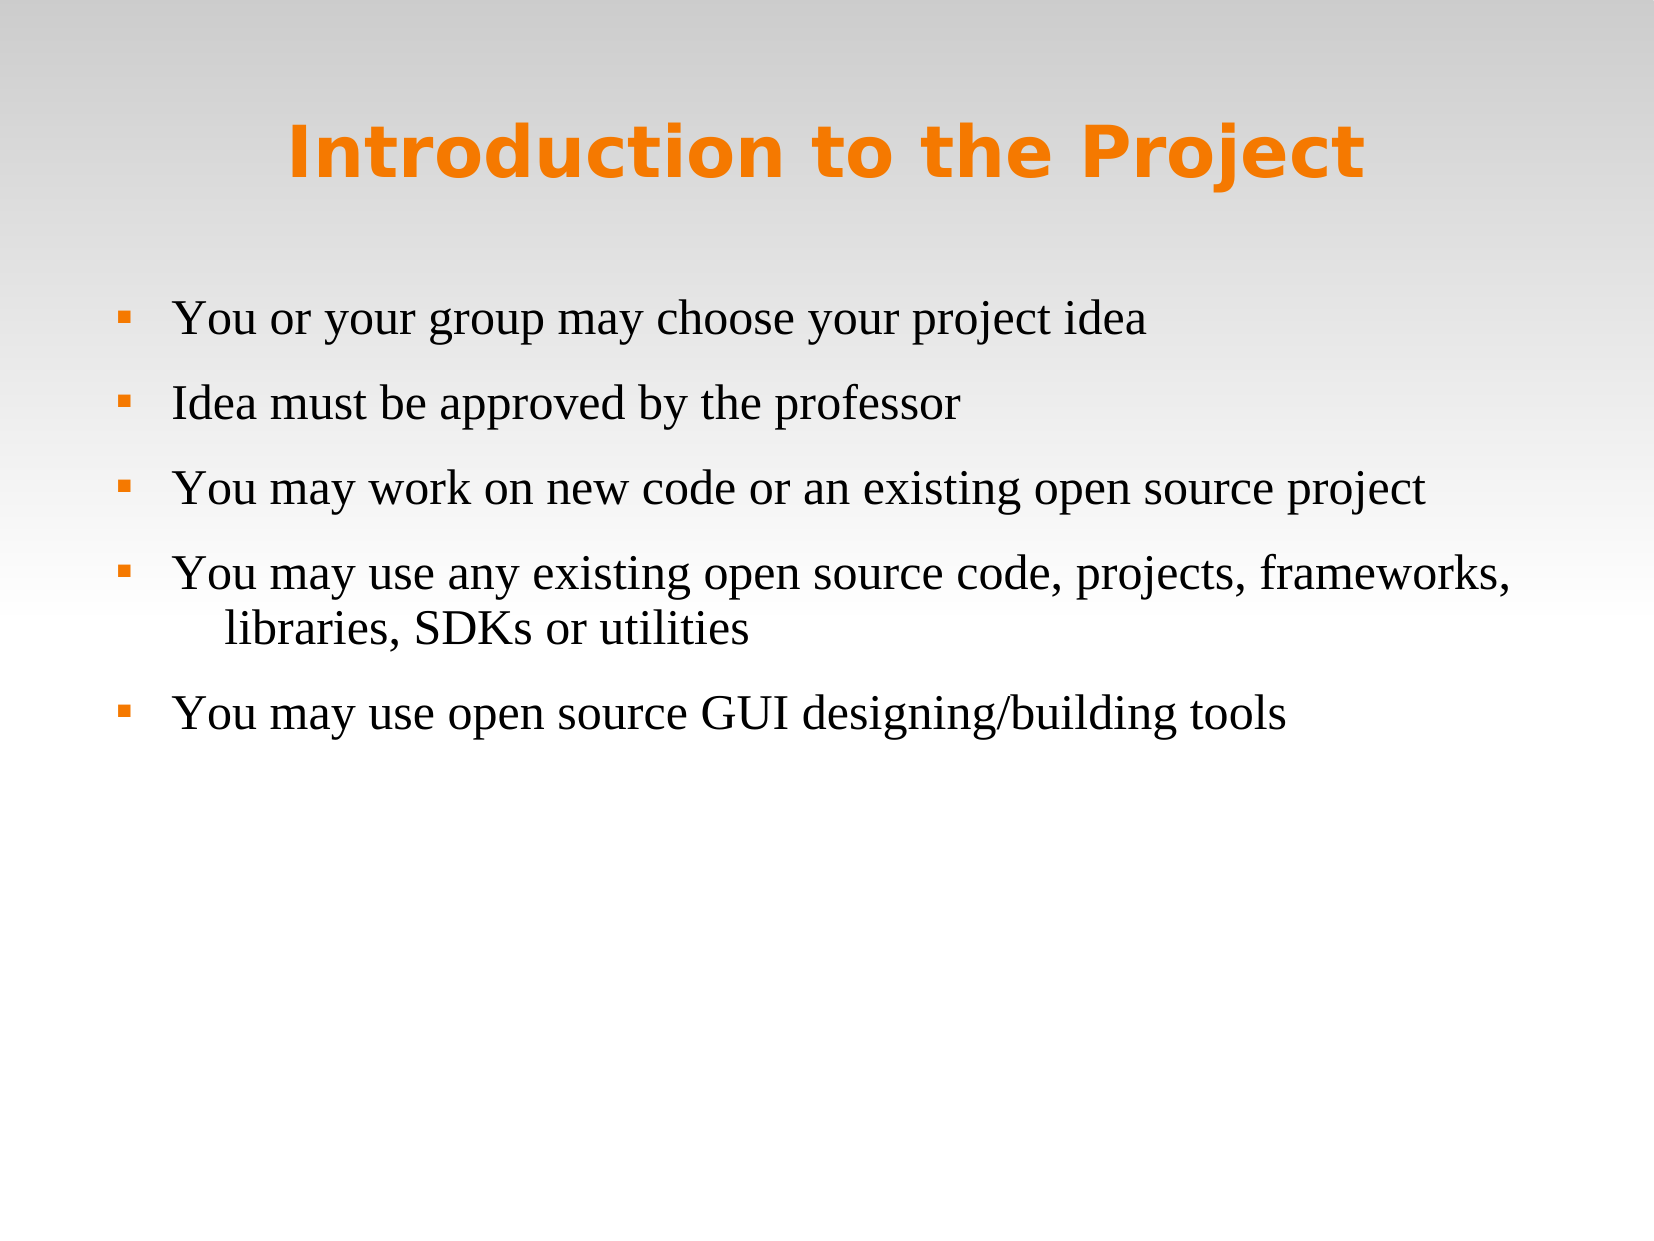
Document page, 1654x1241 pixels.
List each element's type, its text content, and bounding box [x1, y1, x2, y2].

title Introduction to the Project [82, 49, 1571, 257]
list You or your group may choose your project idea Idea must be approved by the professor You may work on new code or an existing open source project You may use any existing open source code, projects, frameworks, libraries, SDKs or utilities You may use open source GUI designing/building tools [82, 290, 1571, 1109]
